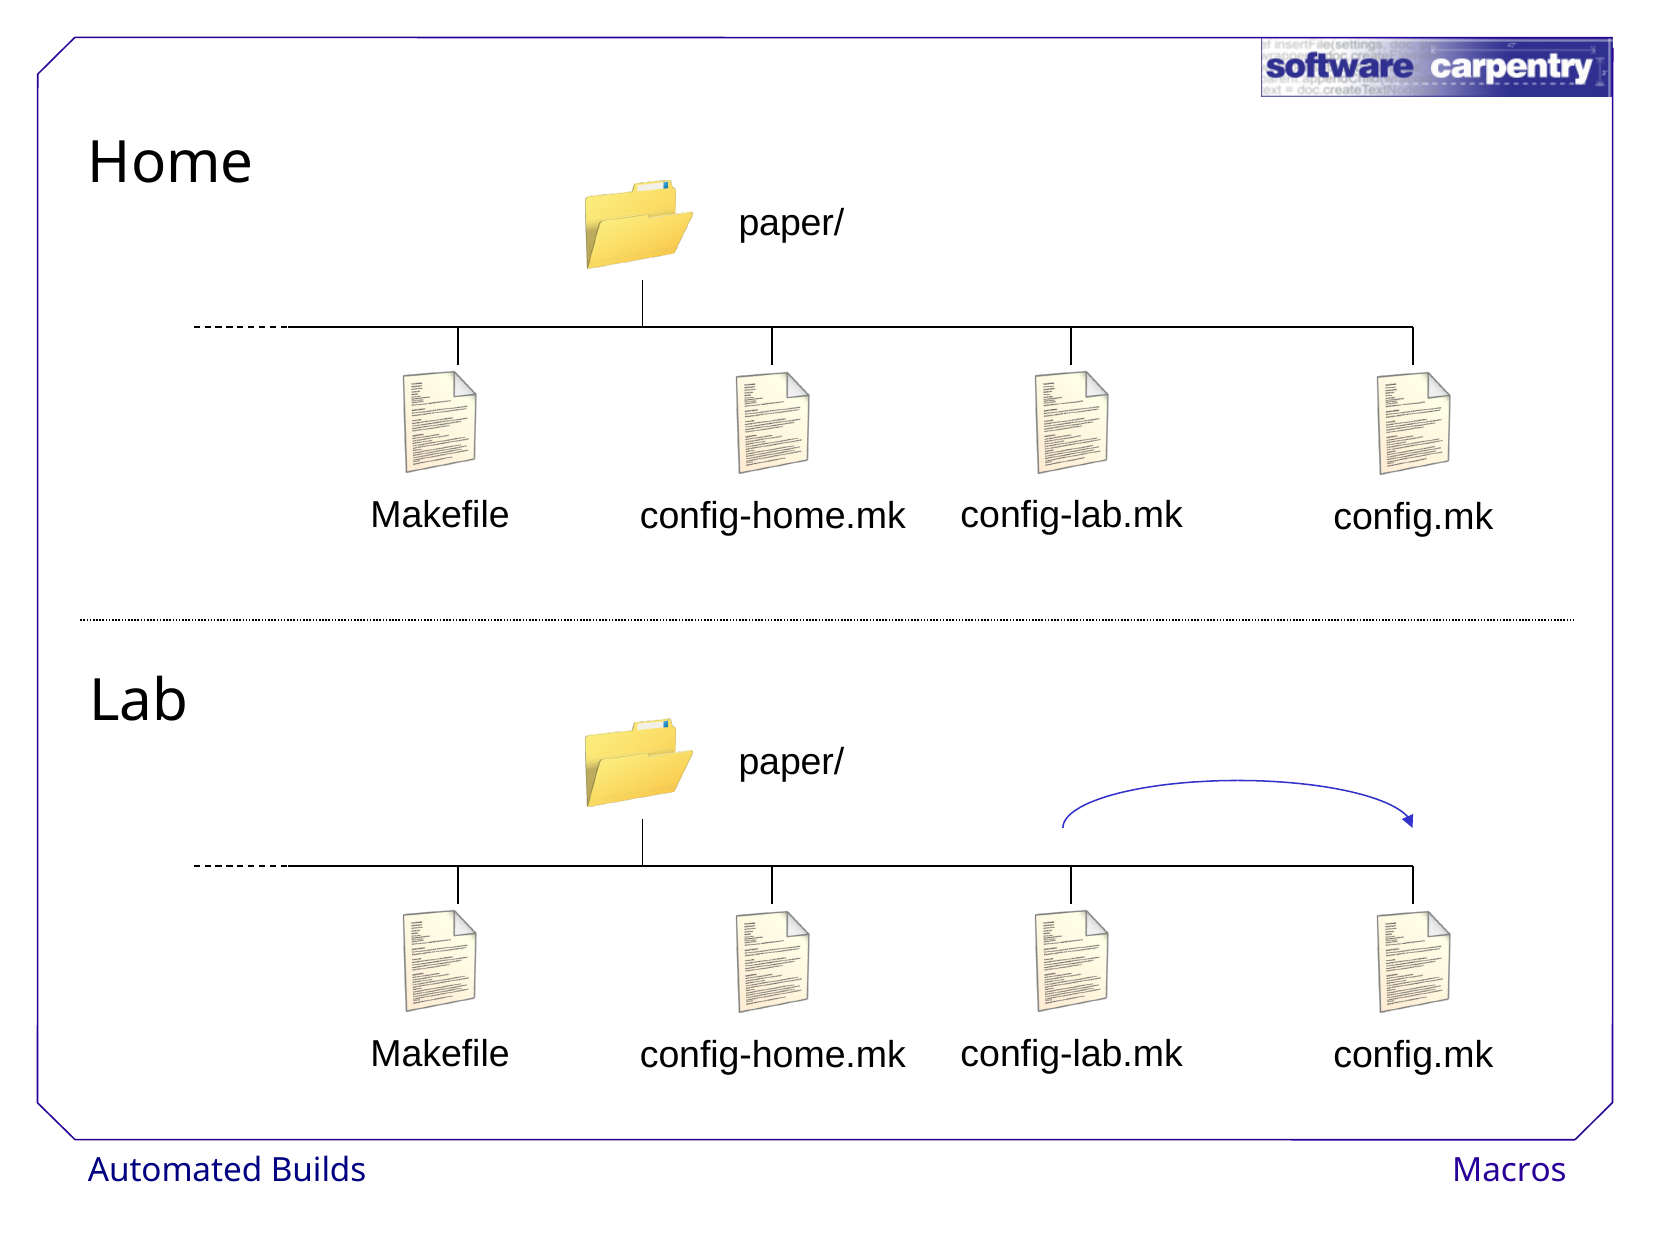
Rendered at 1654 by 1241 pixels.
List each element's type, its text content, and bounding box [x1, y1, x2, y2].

picture [716, 365, 830, 479]
text_box config.mk [1318, 487, 1509, 546]
text_box config.mk [1318, 1026, 1509, 1085]
picture [1015, 364, 1129, 479]
text_box config-lab.mk [945, 1025, 1198, 1084]
picture [383, 364, 497, 478]
text_box Lab [74, 619, 354, 741]
picture [581, 166, 697, 282]
text_box paper/ [723, 733, 860, 791]
picture [1261, 39, 1613, 97]
text_box paper/ [723, 194, 860, 252]
text_box Makefile [355, 486, 525, 544]
text_box config-lab.mk [945, 486, 1198, 545]
picture [1357, 365, 1471, 480]
picture [1357, 904, 1471, 1018]
text_box config-home.mk [624, 1026, 921, 1084]
picture [716, 904, 830, 1018]
text_box config-home.mk [624, 487, 921, 545]
text_box Makefile [355, 1025, 525, 1083]
picture [581, 705, 697, 821]
picture [1015, 903, 1129, 1017]
picture [383, 903, 497, 1017]
text_box Home [73, 81, 419, 202]
